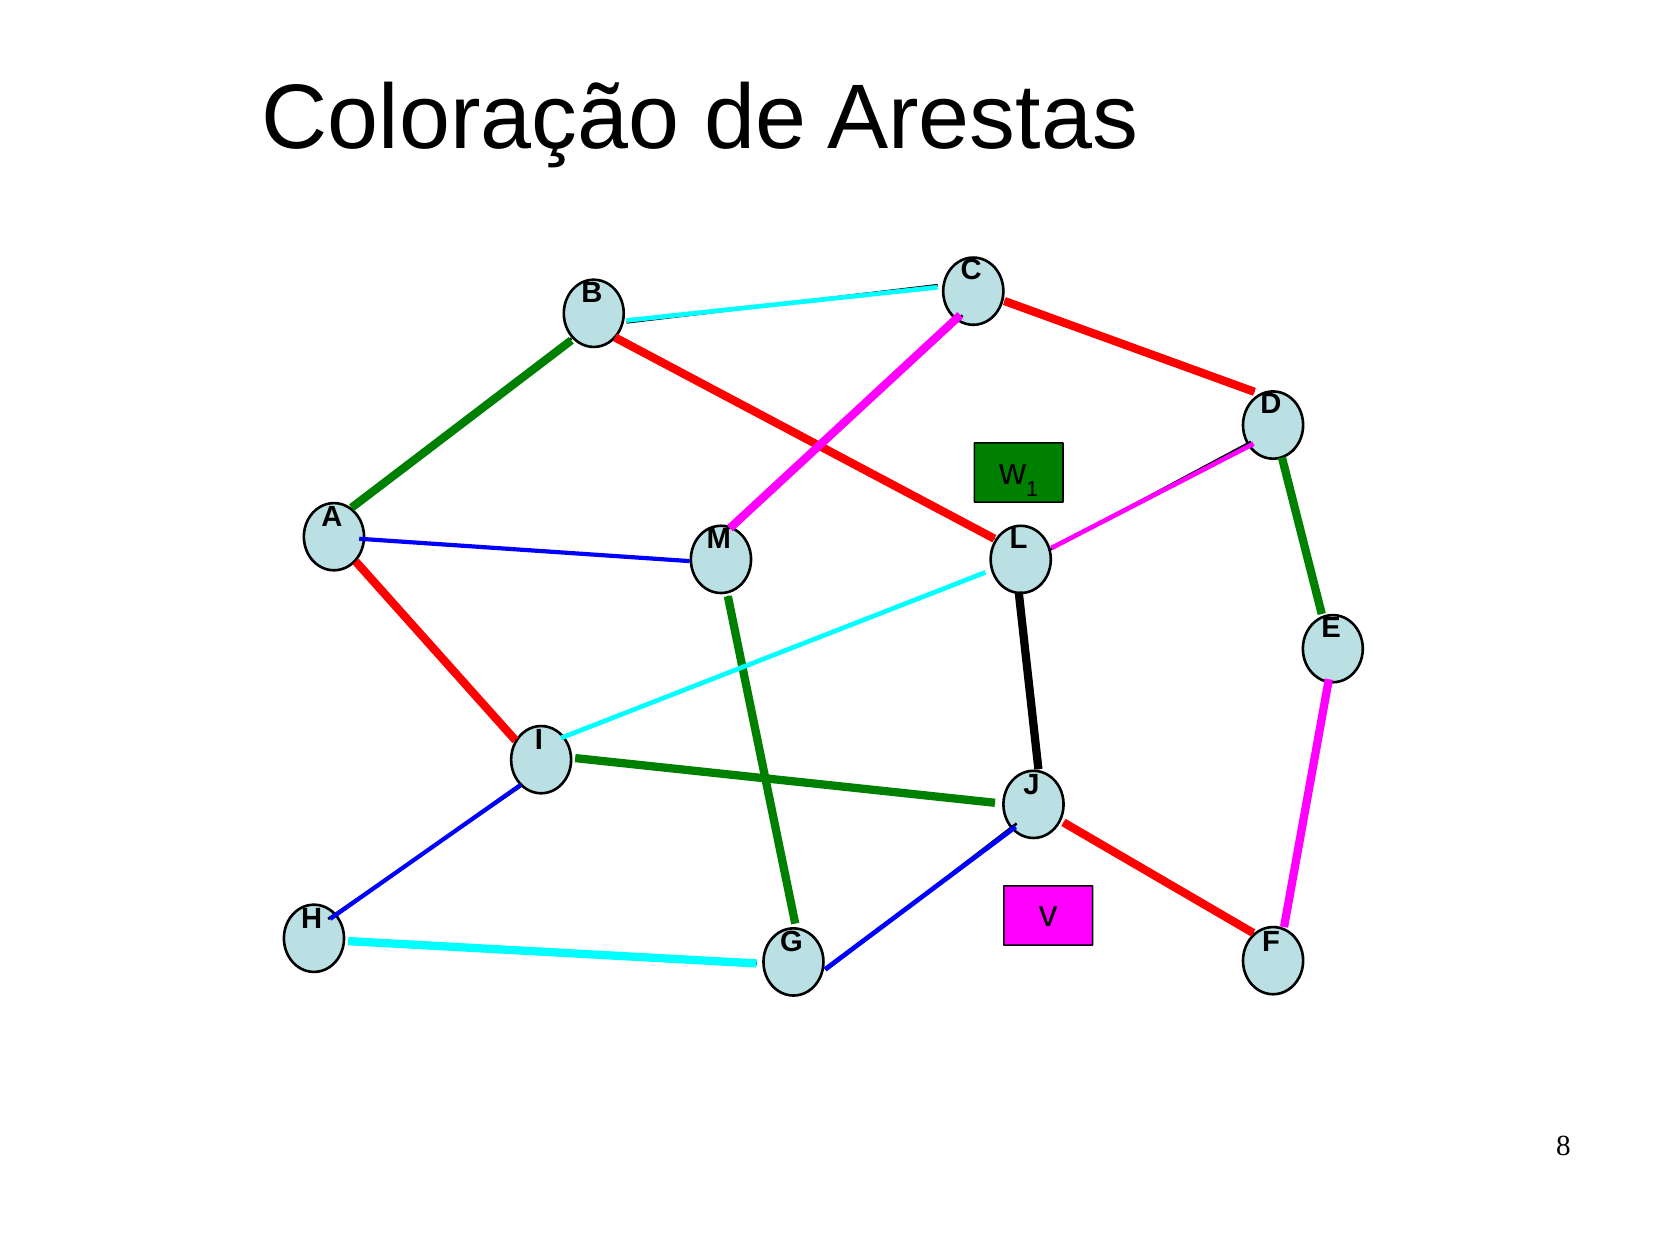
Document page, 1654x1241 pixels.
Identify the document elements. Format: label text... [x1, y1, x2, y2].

text_box D [1234, 381, 1308, 428]
title Coloração de Arestas [261, 53, 1433, 178]
text_box F [1234, 918, 1308, 965]
text_box M [682, 516, 756, 563]
text_box L [982, 516, 1055, 563]
text_box C [934, 247, 1008, 294]
text_box [1243, 965, 1303, 995]
text_box [1243, 428, 1303, 459]
text_box [304, 540, 364, 571]
text_box E [1294, 605, 1368, 652]
text_box I [502, 717, 576, 764]
text_box [1303, 652, 1363, 683]
text_box G [755, 918, 828, 965]
text_box [564, 317, 624, 347]
text_box J [995, 762, 1068, 809]
text_box [943, 294, 1004, 325]
text_box [691, 563, 751, 594]
text_box [1003, 809, 1064, 838]
text_box [763, 965, 824, 996]
text_box [511, 764, 571, 794]
text_box B [555, 270, 628, 317]
text_box H [275, 896, 348, 943]
text_box w1 [974, 442, 1063, 503]
text_box [284, 943, 344, 972]
text_box v [1003, 885, 1093, 946]
text_box A [295, 493, 369, 540]
text_box [990, 563, 1051, 593]
